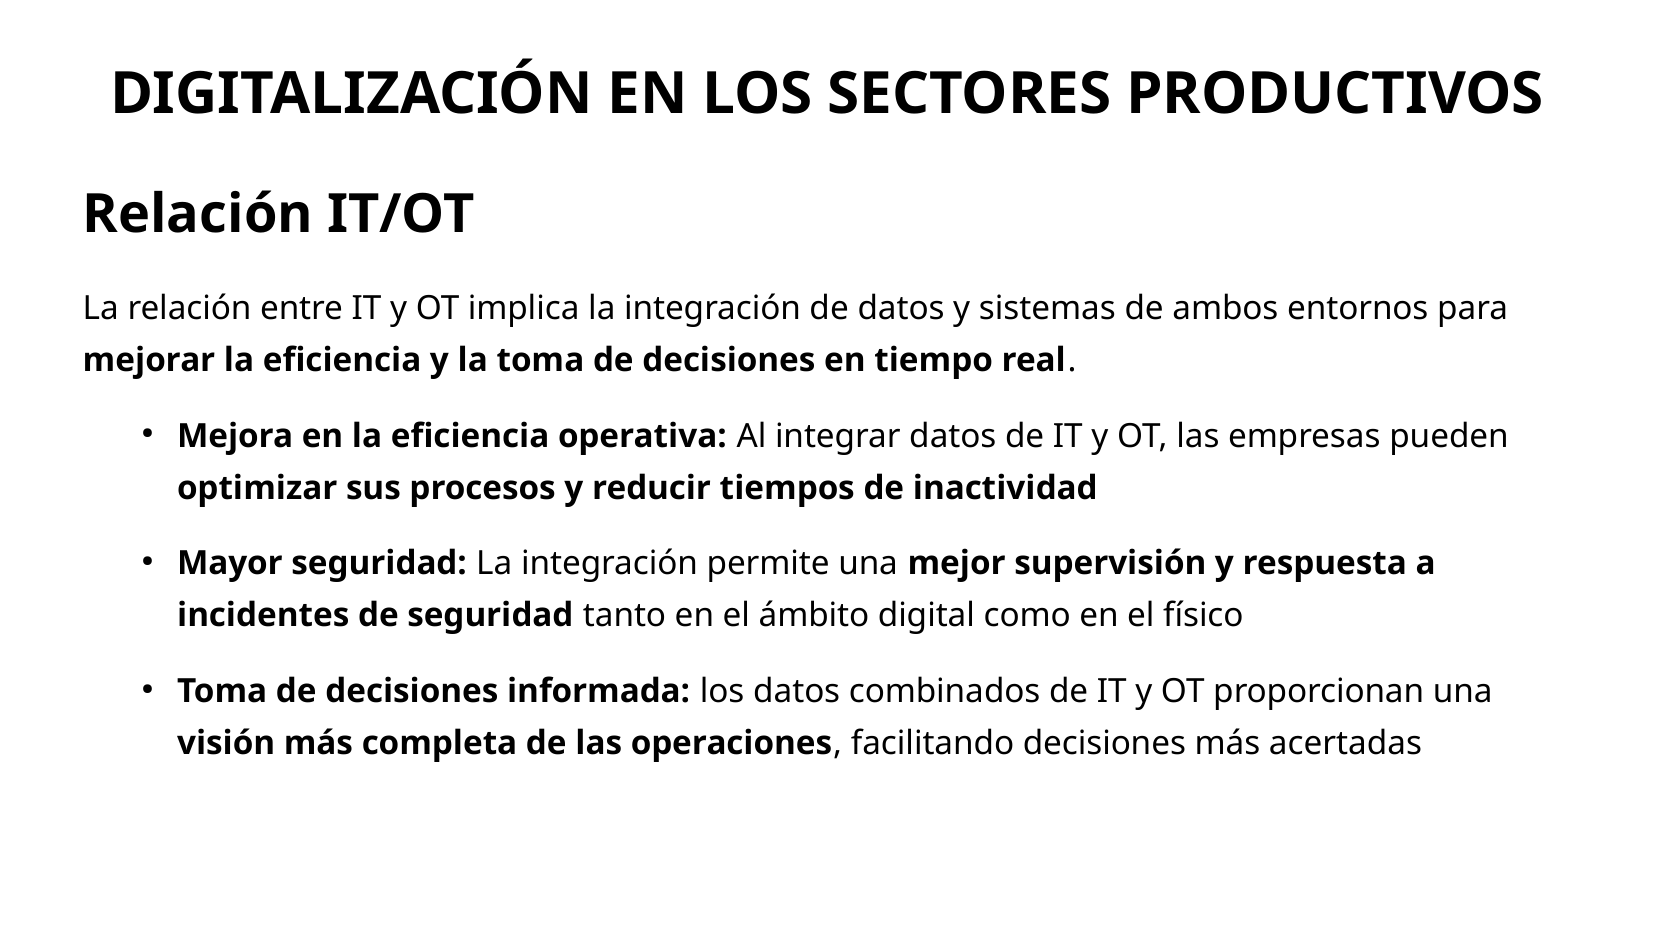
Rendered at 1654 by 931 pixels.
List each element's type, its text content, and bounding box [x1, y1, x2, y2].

list Relación IT/OT La relación entre IT y OT implica la integración de datos y sistemas de ambos entornos para mejorar la eficiencia y la toma de decisiones en tiempo real. Mejora en la eficiencia operativa: Al integrar datos de IT y OT, las empresas pueden optimizar sus procesos y reducir tiempos de inactividad Mayor seguridad: La integración permite una mejor supervisión y respuesta a incidentes de seguridad tanto en el ámbito digital como en el físico Toma de decisiones informada: los datos combinados de IT y OT proporcionan una visión más completa de las operaciones, facilitando decisiones más acertadas [82, 174, 1571, 869]
title DIGITALIZACIÓN EN LOS SECTORES PRODUCTIVOS [82, 13, 1571, 169]
